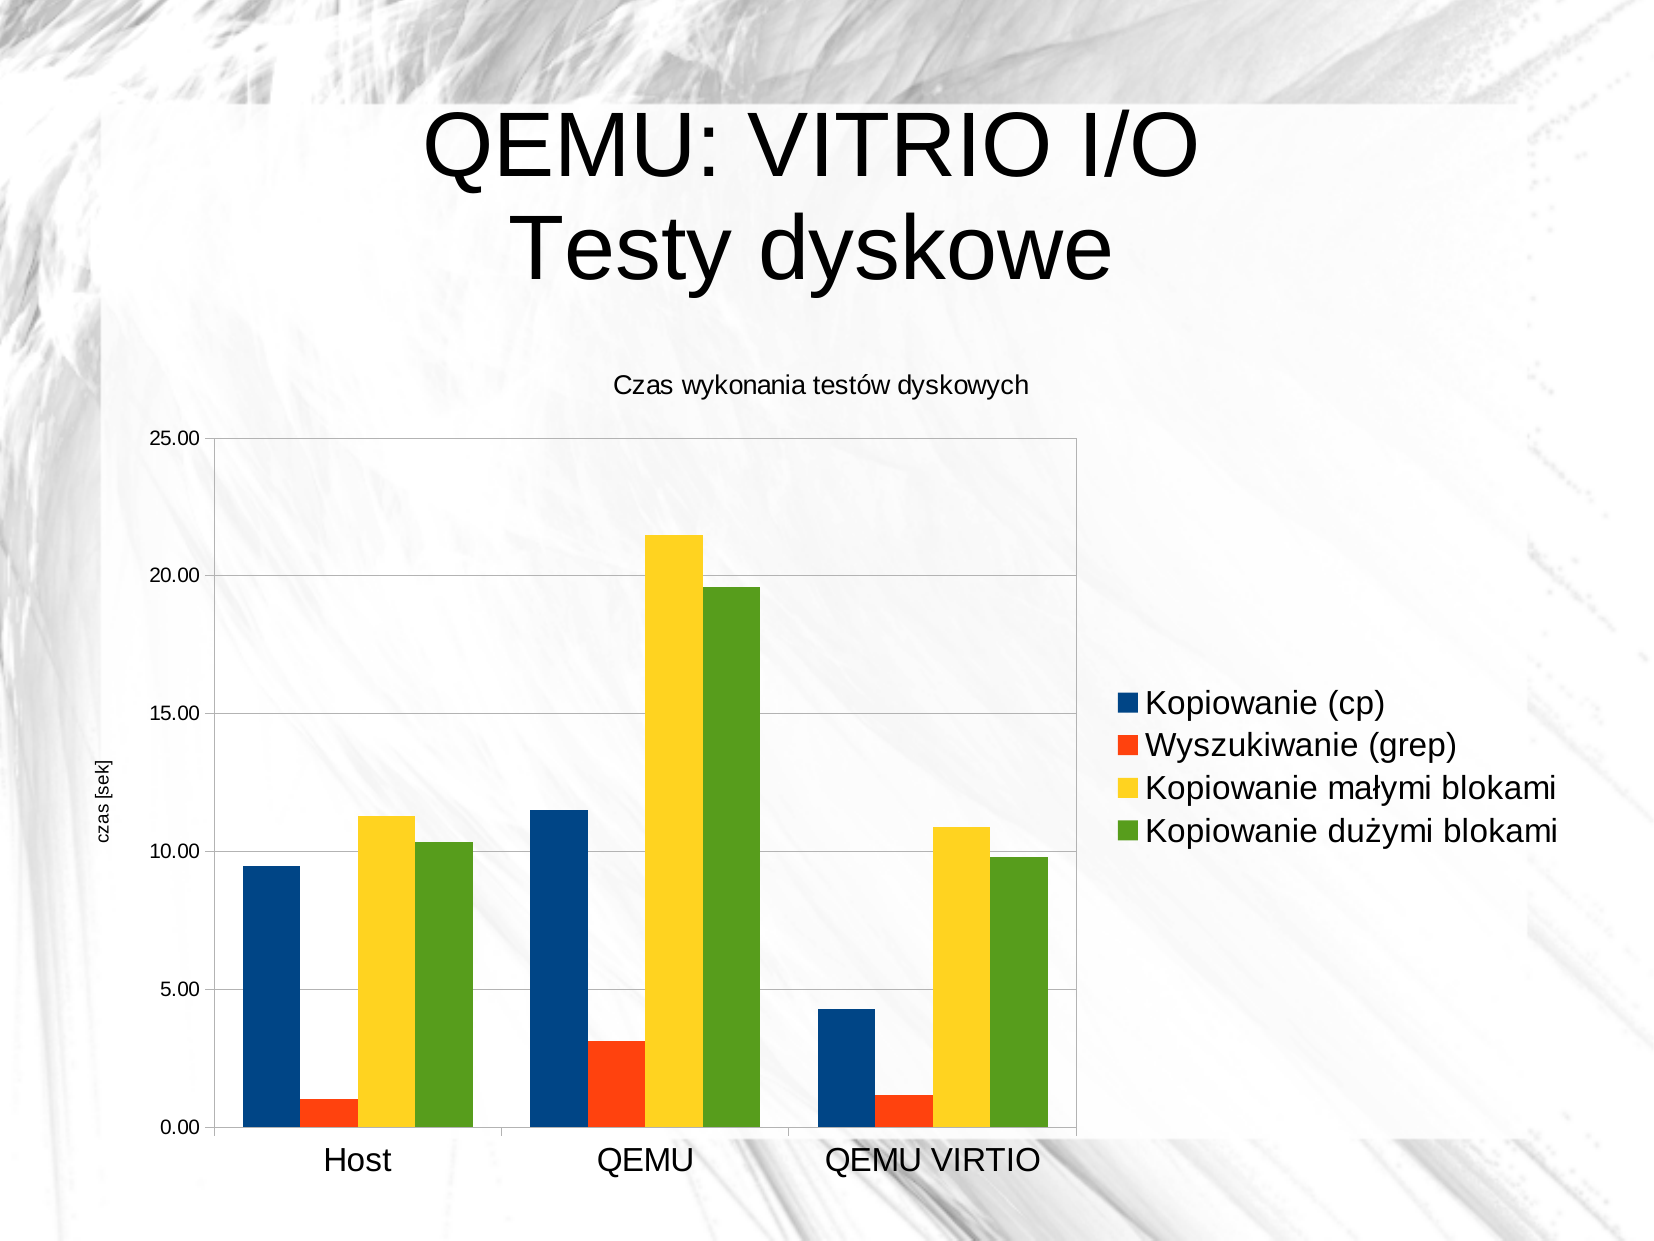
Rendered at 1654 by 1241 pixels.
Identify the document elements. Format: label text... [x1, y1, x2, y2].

title QEMU: VITRIO I/O Testy dyskowe [118, 93, 1506, 299]
picture [0, 0, 1654, 1241]
chart [59, 338, 1583, 1195]
